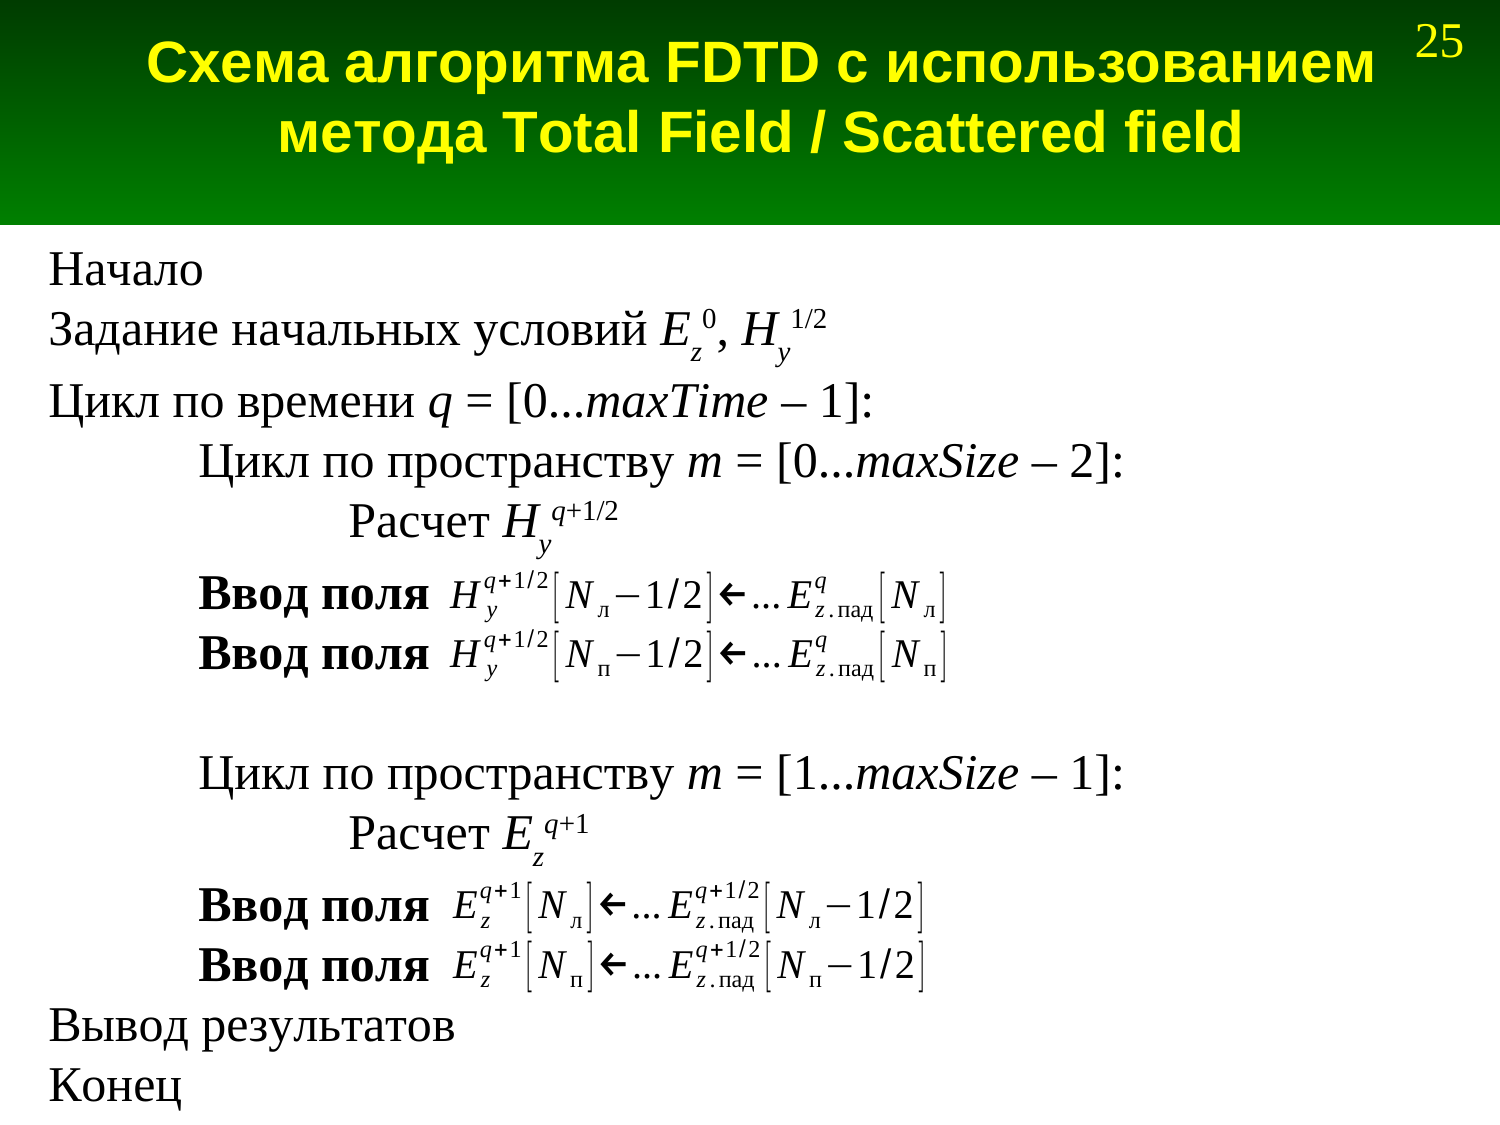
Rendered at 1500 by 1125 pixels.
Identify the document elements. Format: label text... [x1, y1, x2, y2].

title Схема алгоритма FDTD с использованием метода Total Field / Scattered field [123, 0, 1399, 188]
chart [450, 876, 926, 996]
text_box Начало Задание начальных условий Ez0, Hy1/2 Цикл по времени q = [0...maxTime – 1]: Цикл по пространству m = [0...maxSize – 2]: Расчет Hyq+1/2 Ввод поля Ввод поля Цикл по пространству m = [1...maxSize – 1]: Расчет Ezq+1 Ввод поля Ввод поля Вывод результатов Конец [33, 227, 1422, 1125]
chart [447, 566, 948, 685]
